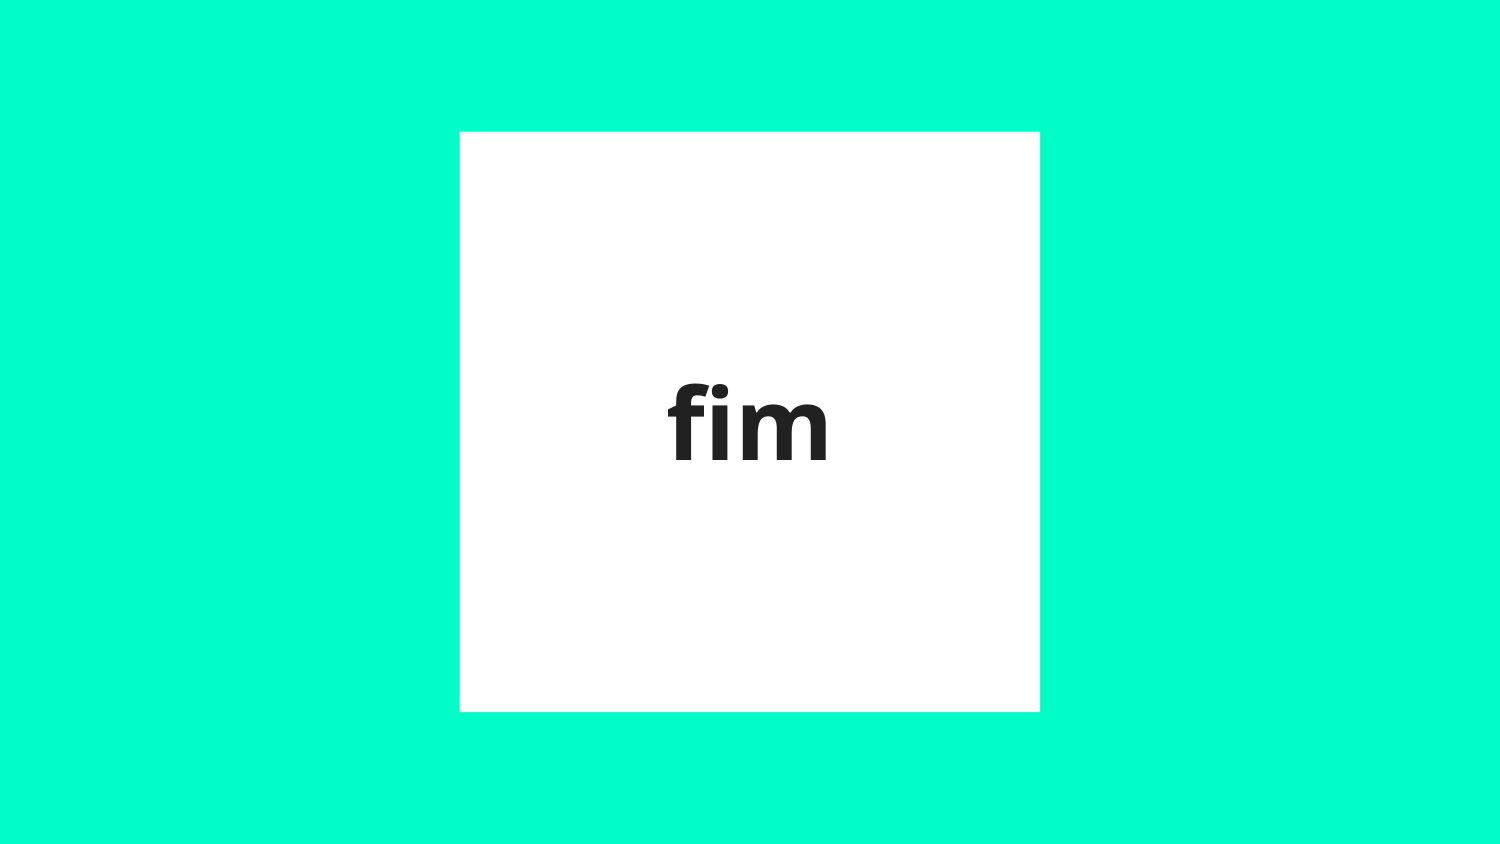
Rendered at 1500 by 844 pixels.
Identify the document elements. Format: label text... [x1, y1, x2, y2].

title fim [459, 131, 1041, 713]
